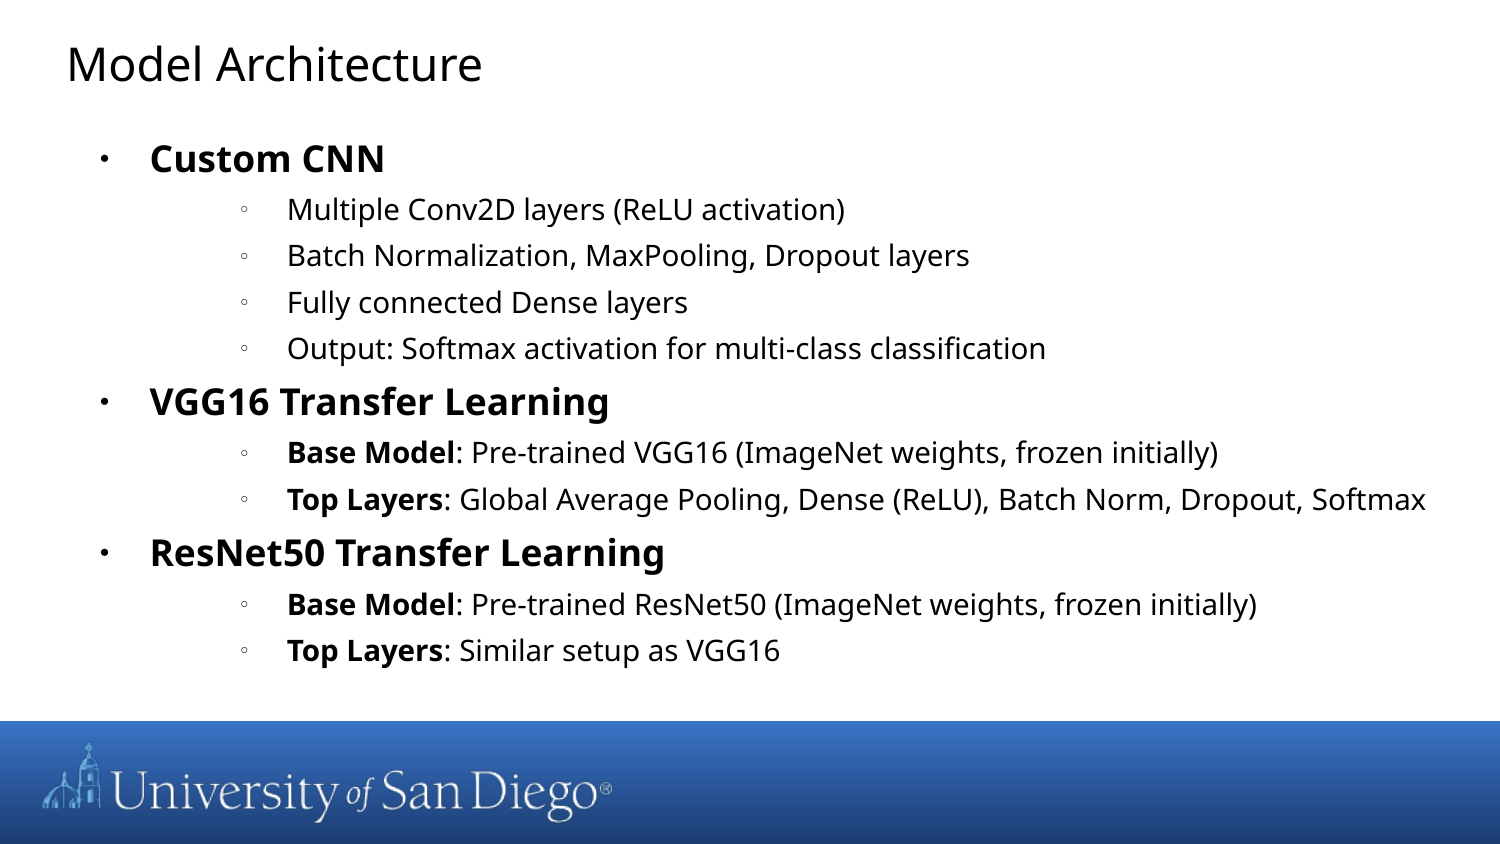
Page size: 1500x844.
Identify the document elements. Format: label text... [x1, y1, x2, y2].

list Custom CNN Multiple Conv2D layers (ReLU activation) Batch Normalization, MaxPooling, Dropout layers Fully connected Dense layers Output: Softmax activation for multi-class classification VGG16 Transfer Learning Base Model: Pre-trained VGG16 (ImageNet weights, frozen initially) Top Layers: Global Average Pooling, Dense (ReLU), Batch Norm, Dropout, Softmax ResNet50 Transfer Learning Base Model: Pre-trained ResNet50 (ImageNet weights, frozen initially) Top Layers: Similar setup as VGG16 [51, 109, 1449, 713]
title Model Architecture [51, 16, 1449, 109]
